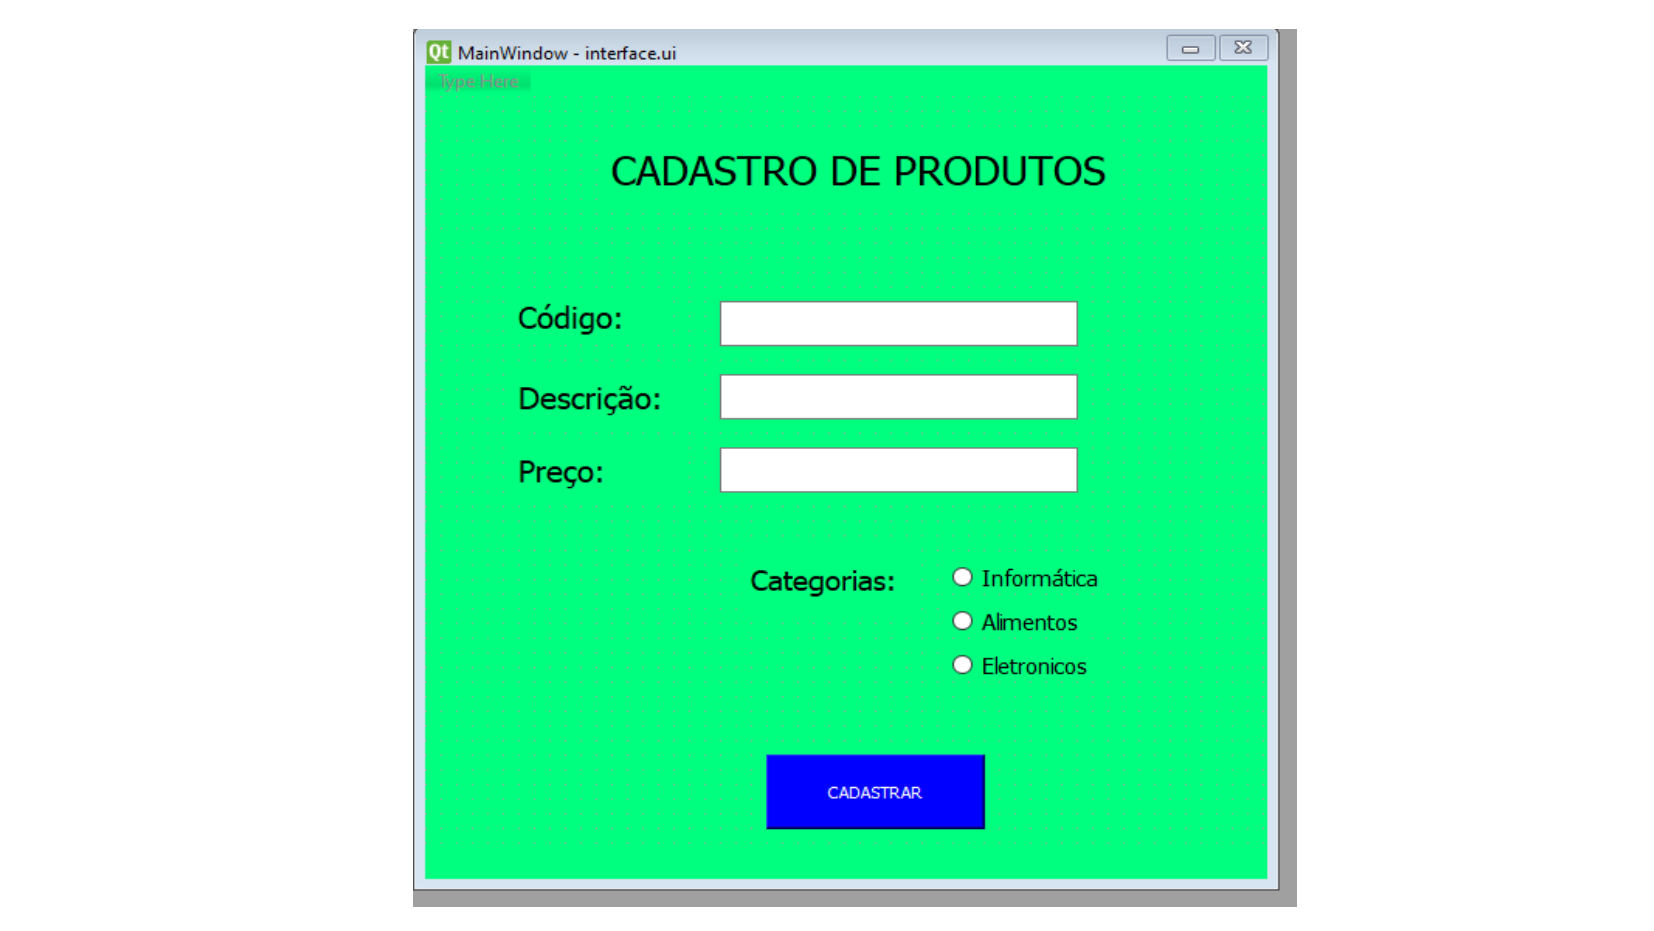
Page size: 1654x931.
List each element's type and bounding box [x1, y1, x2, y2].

picture [413, 29, 1297, 907]
